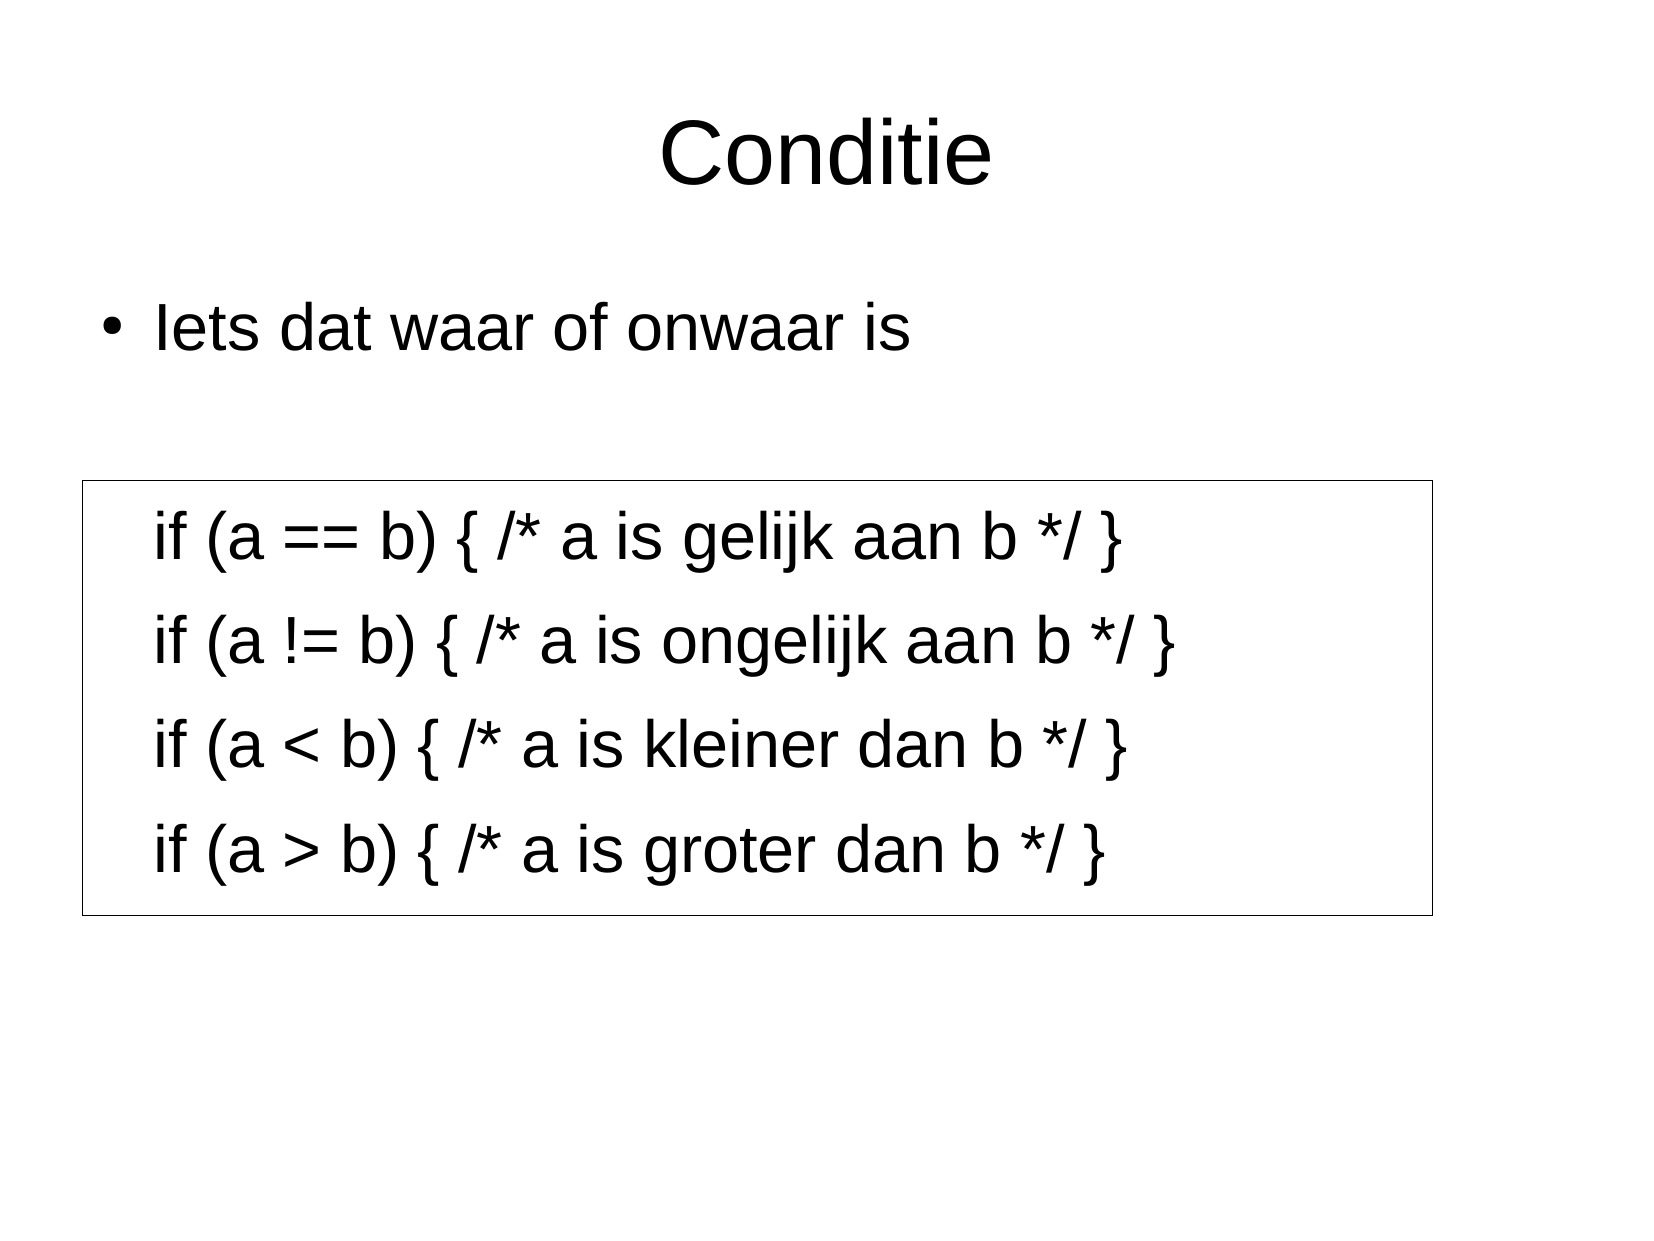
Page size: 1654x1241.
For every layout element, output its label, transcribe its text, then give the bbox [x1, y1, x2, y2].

list Iets dat waar of onwaar is if (a == b) { /* a is gelijk aan b */ } if (a != b) { /* a is ongelijk aan b */ } if (a < b) { /* a is kleiner dan b */ } if (a > b) { /* a is groter dan b */ } [83, 481, 1432, 915]
list Iets dat waar of onwaar is if (a == b) { /* a is gelijk aan b */ } if (a != b) { /* a is ongelijk aan b */ } if (a < b) { /* a is kleiner dan b */ } if (a > b) { /* a is groter dan b */ } [82, 290, 1571, 1010]
title Conditie [82, 49, 1571, 257]
